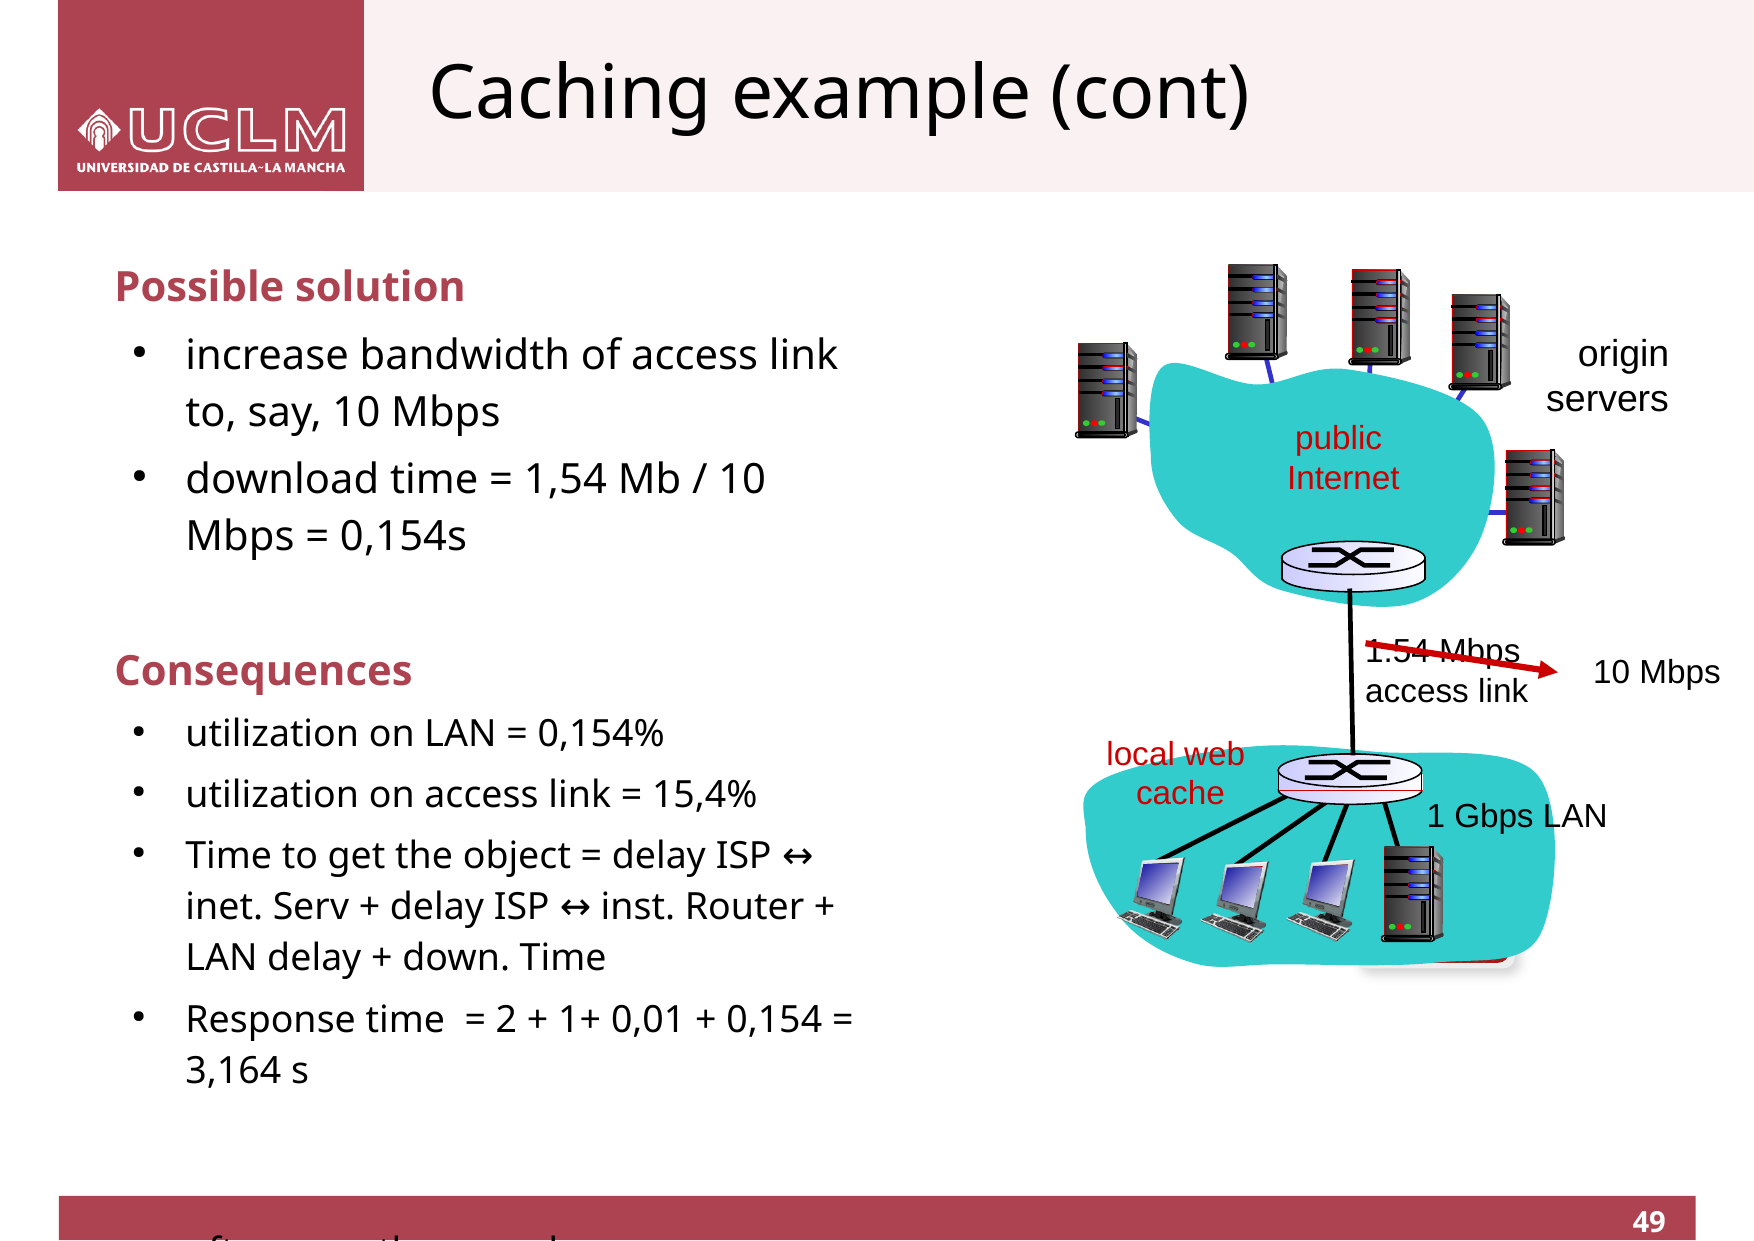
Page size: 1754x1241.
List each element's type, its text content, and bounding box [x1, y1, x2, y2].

text_box [1153, 745, 1555, 967]
picture [1100, 853, 1357, 949]
text_box [1225, 264, 1288, 360]
text_box [1220, 866, 1263, 909]
text_box [1449, 294, 1512, 390]
picture [1341, 945, 1534, 987]
text_box 1.54 Mbps access link [1353, 621, 1546, 718]
text_box public Internet [1262, 408, 1415, 504]
text_box [1348, 269, 1412, 365]
picture [58, 0, 364, 191]
text_box 1 Gbps LAN [1411, 786, 1623, 843]
text_box 10 Mbps [1578, 642, 1754, 698]
list Possible solution increase bandwidth of access link to, say, 10 Mbps download time = 1,54 Mb / 10 Mbps = 0,154s Consequences utilization on LAN = 0,154% utilization on access link = 15,4% Time to get the object = delay ISP ↔ inet. Serv + delay ISP ↔ inst. Router + LAN delay + down. Time Response time = 2 + 1+ 0,01 + 0,154 = 3,164 s often a costly upgrade [99, 249, 899, 1231]
text_box [1306, 864, 1349, 907]
text_box [1136, 862, 1179, 905]
text_box [1502, 450, 1565, 545]
text_box [1075, 343, 1138, 438]
title Caching example (cont) [413, 0, 1667, 198]
text_box [1083, 787, 1231, 886]
text_box local web cache [1091, 724, 1270, 820]
text_box origin servers [1531, 321, 1684, 427]
text_box [1149, 362, 1495, 607]
